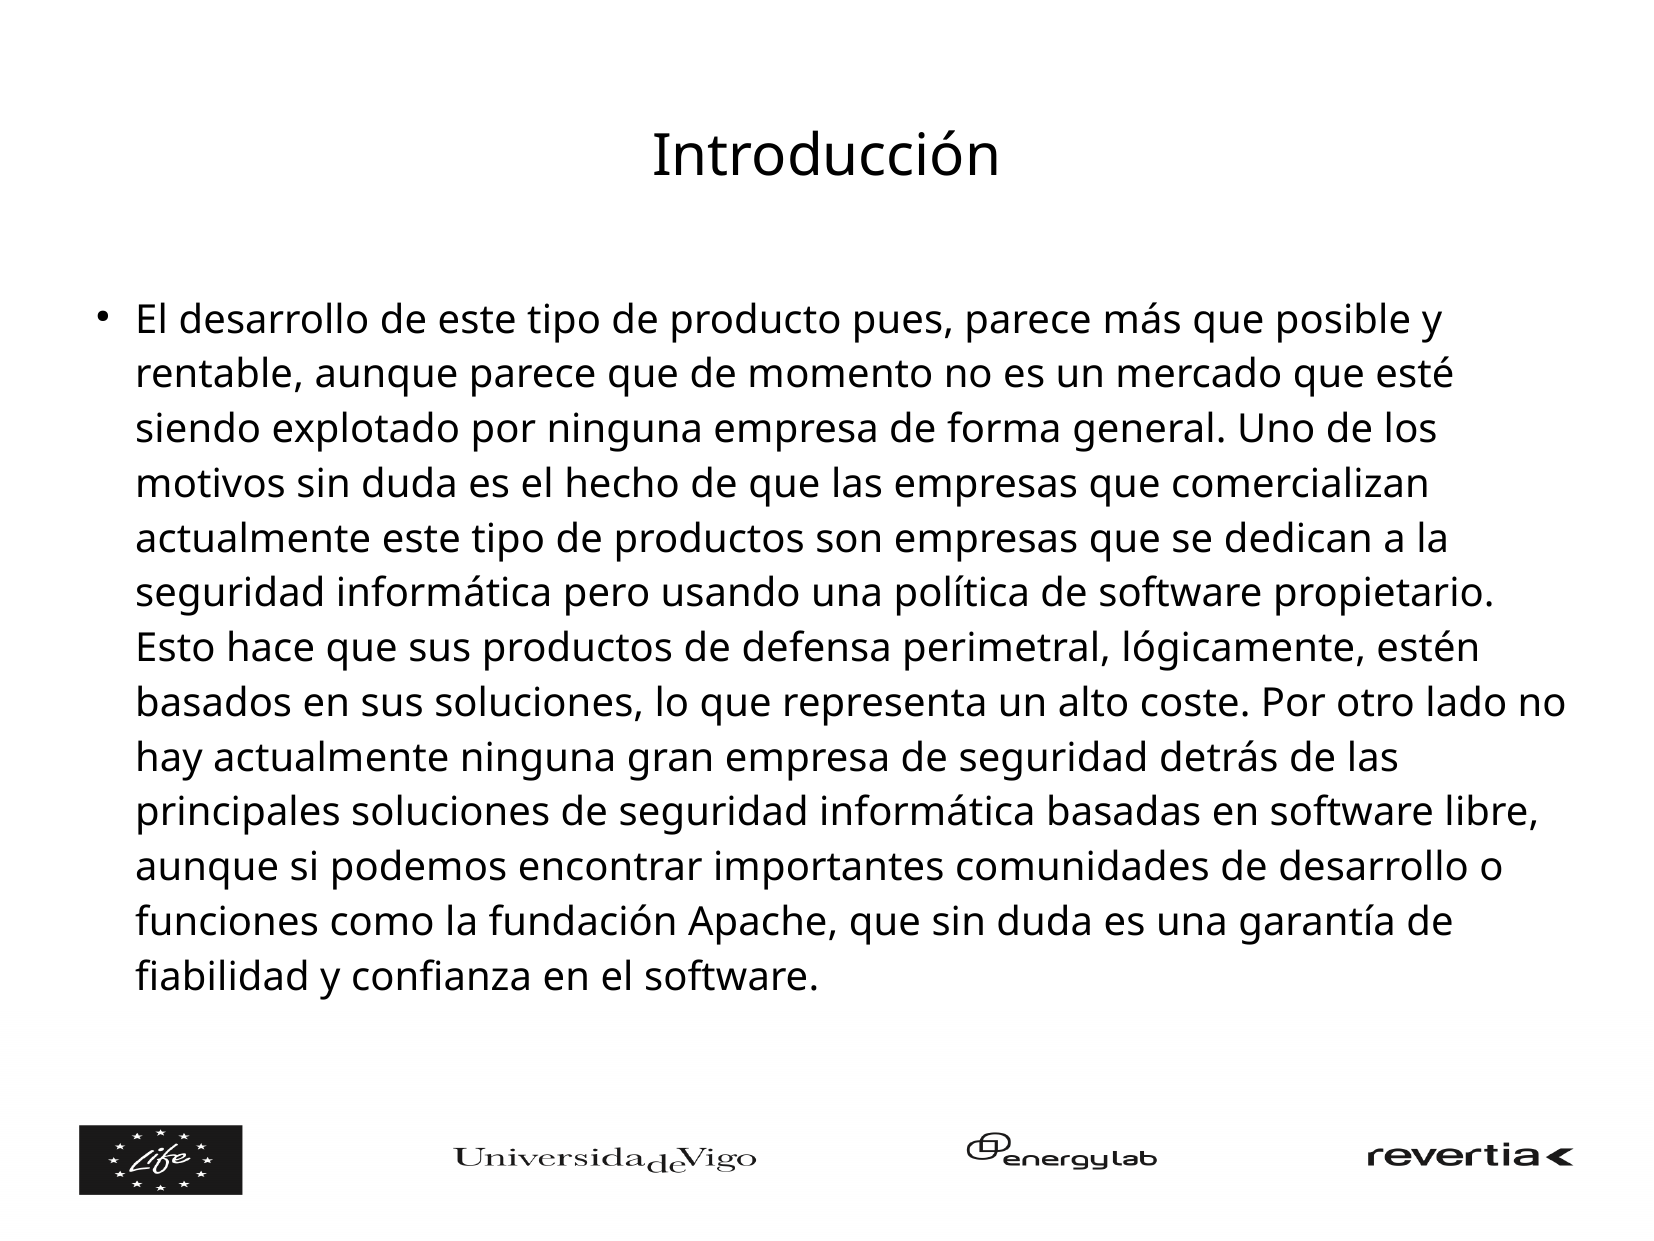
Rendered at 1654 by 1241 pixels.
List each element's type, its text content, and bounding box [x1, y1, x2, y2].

list El desarrollo de este tipo de producto pues, parece más que posible y rentable, aunque parece que de momento no es un mercado que esté siendo explotado por ninguna empresa de forma general. Uno de los motivos sin duda es el hecho de que las empresas que comercializan actualmente este tipo de productos son empresas que se dedican a la seguridad informática pero usando una política de software propietario. Esto hace que sus productos de defensa perimetral, lógicamente, estén basados en sus soluciones, lo que representa un alto coste. Por otro lado no hay actualmente ninguna gran empresa de seguridad detrás de las principales soluciones de seguridad informática basadas en software libre, aunque si podemos encontrar importantes comunidades de desarrollo o funciones como la fundación Apache, que sin duda es una garantía de fiabilidad y confianza en el software. [82, 290, 1571, 1010]
picture [0, 1009, 1654, 1241]
title Introducción [82, 49, 1571, 257]
